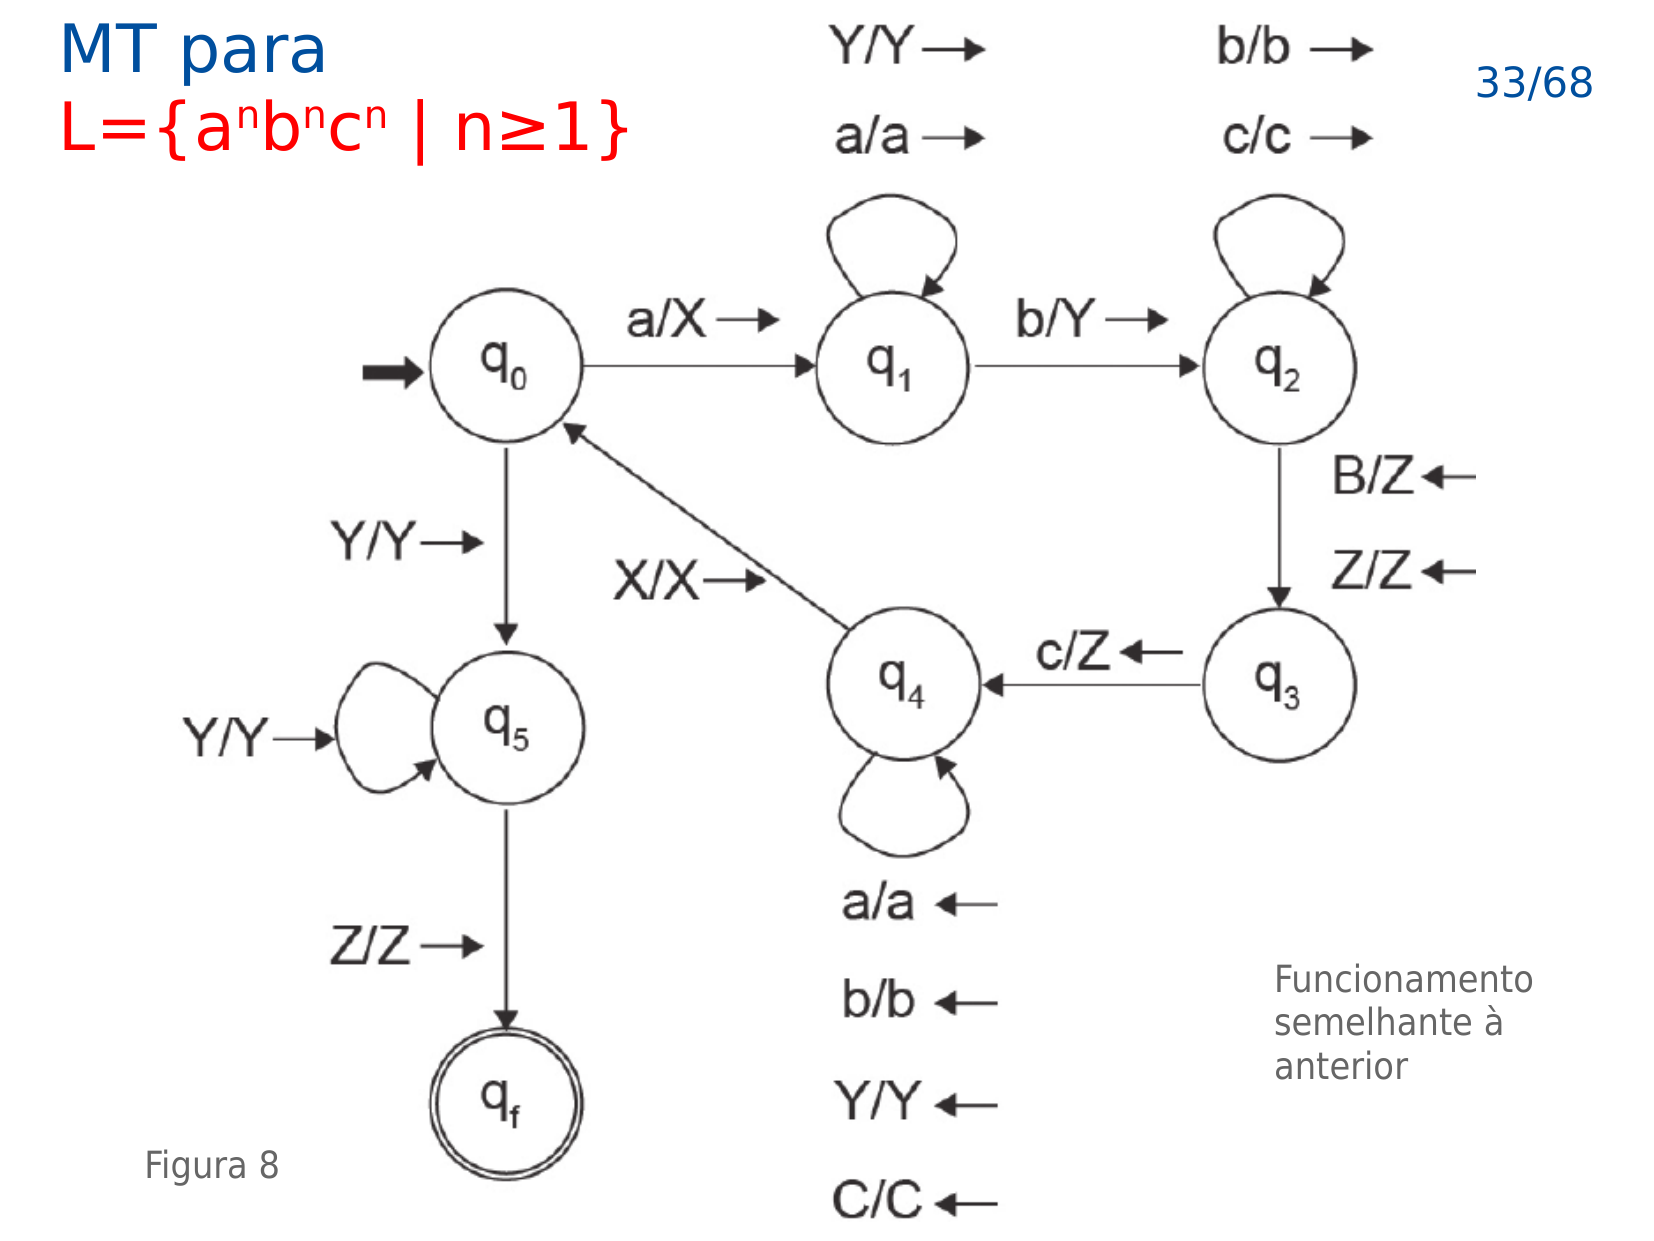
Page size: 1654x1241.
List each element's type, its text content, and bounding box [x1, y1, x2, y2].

picture [178, 167, 1476, 1222]
title MT para L={anbncn | n≥1} [59, 10, 1625, 167]
text_box Figura 8 [129, 1136, 296, 1196]
text_box Funcionamento semelhante à anterior [1259, 950, 1608, 1115]
